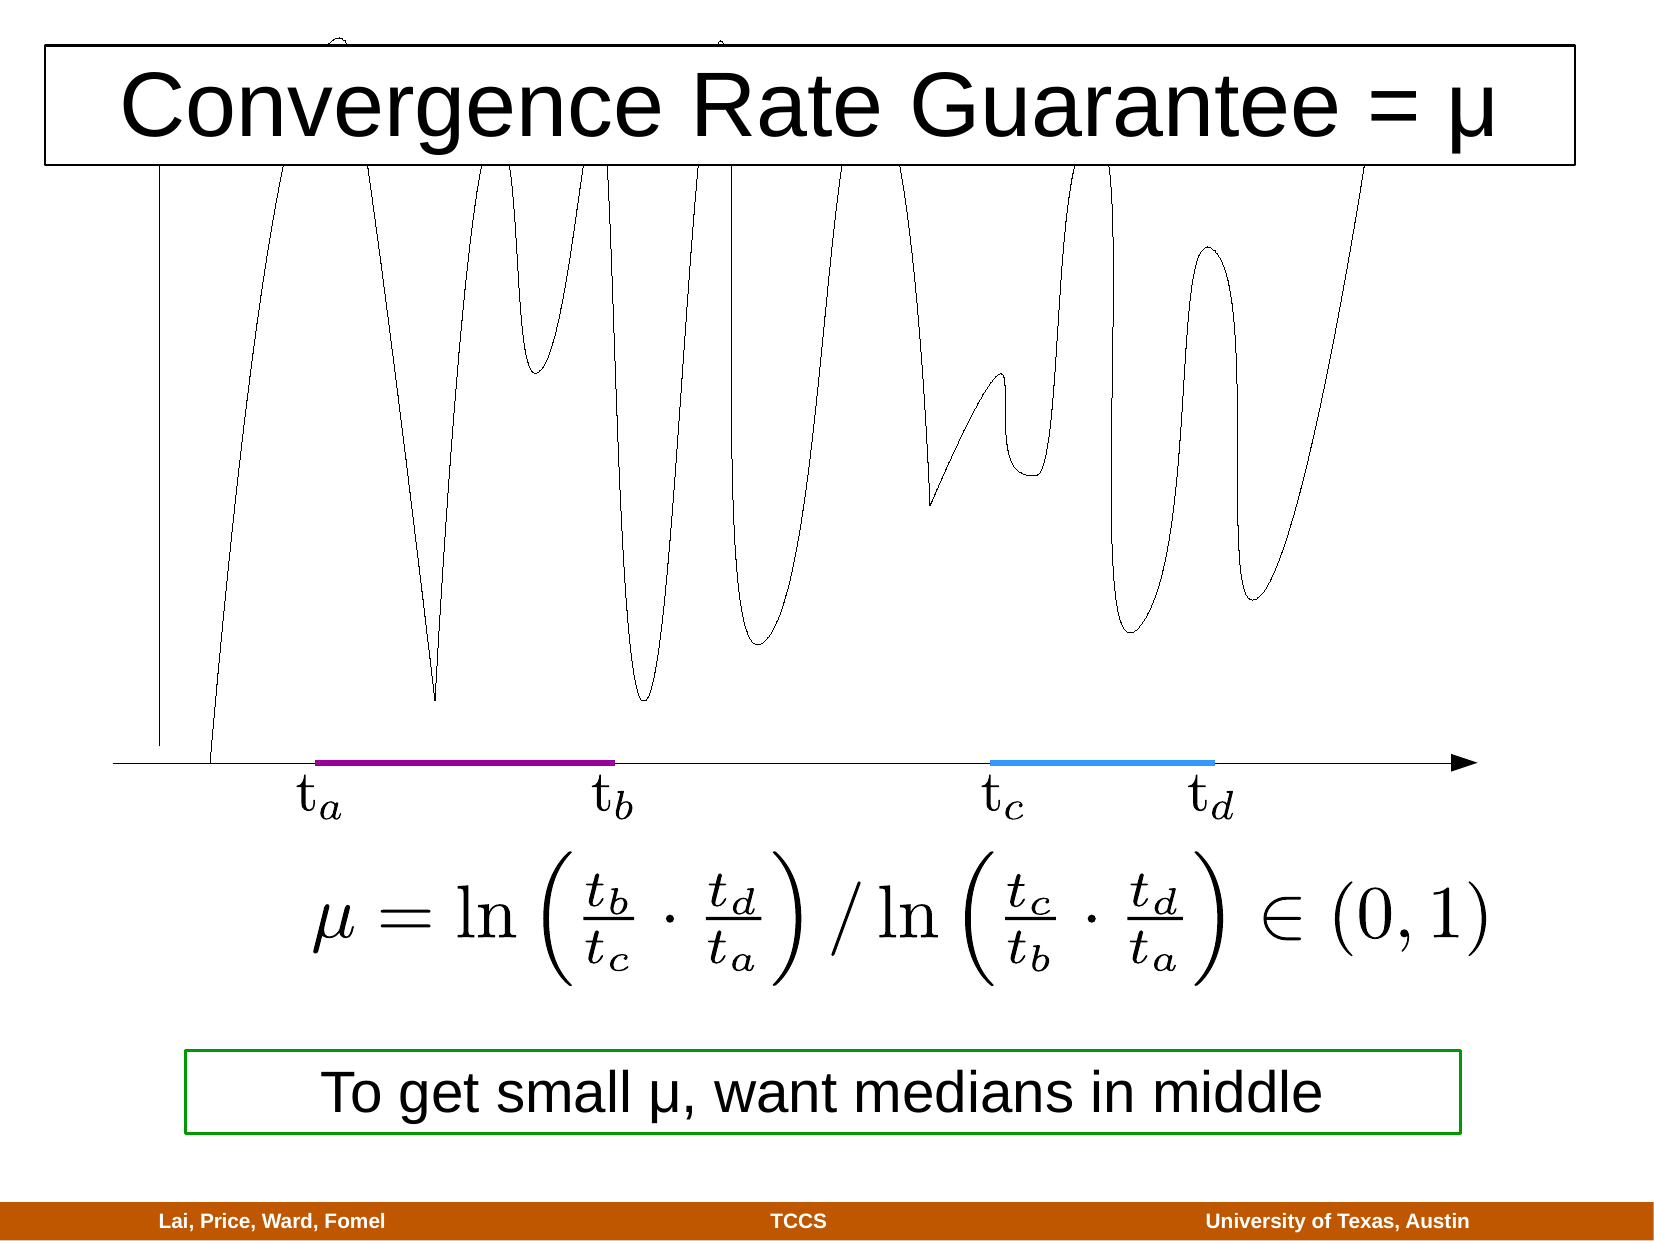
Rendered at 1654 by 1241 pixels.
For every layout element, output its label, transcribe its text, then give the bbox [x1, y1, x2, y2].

text_box [980, 774, 1024, 820]
text_box Convergence Rate Guarantee = μ [45, 45, 1576, 165]
text_box [310, 851, 1494, 986]
text_box [1187, 774, 1234, 820]
text_box [295, 774, 344, 820]
text_box To get small μ, want medians in middle [185, 1050, 1461, 1134]
text_box [590, 774, 634, 820]
